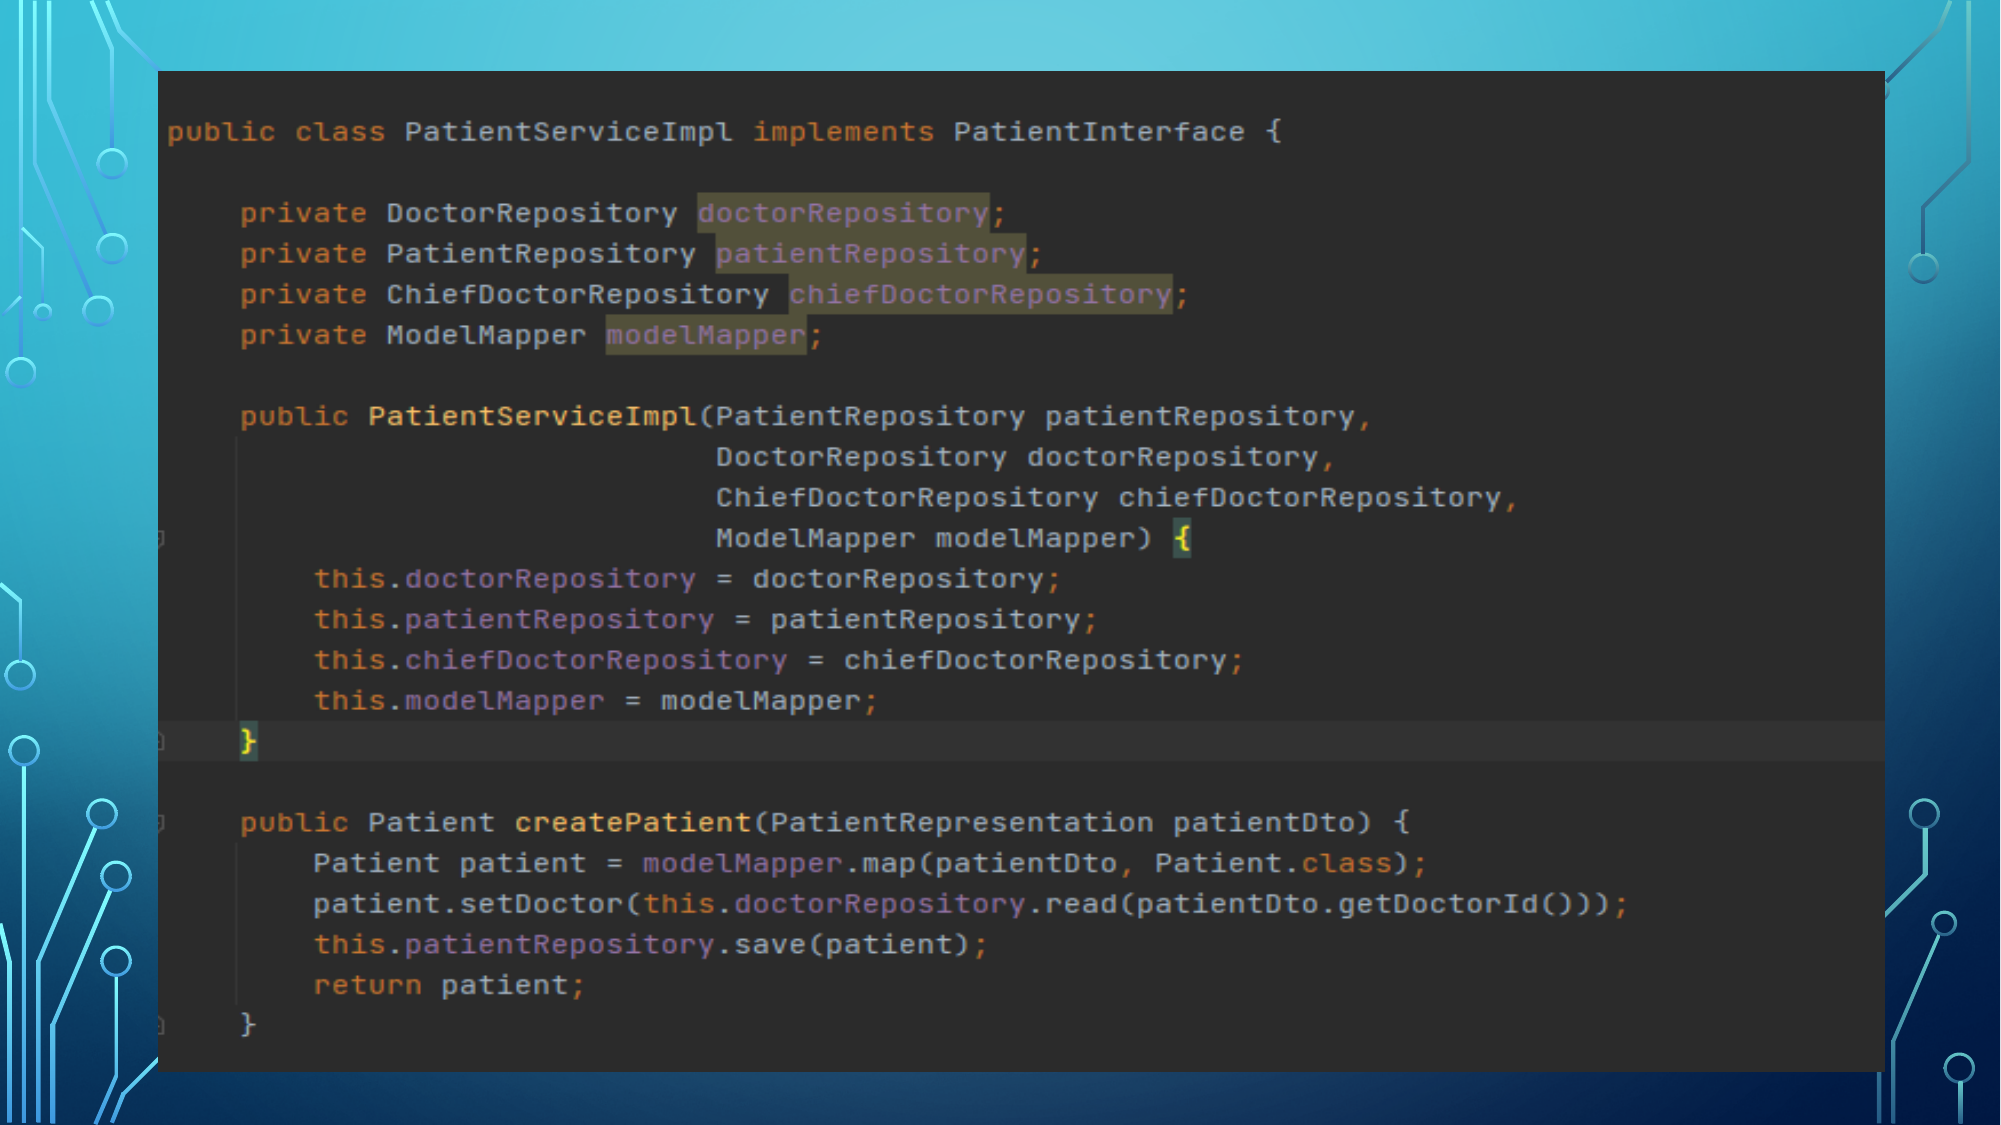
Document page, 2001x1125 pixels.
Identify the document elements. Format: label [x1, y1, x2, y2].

picture [158, 71, 1885, 1072]
